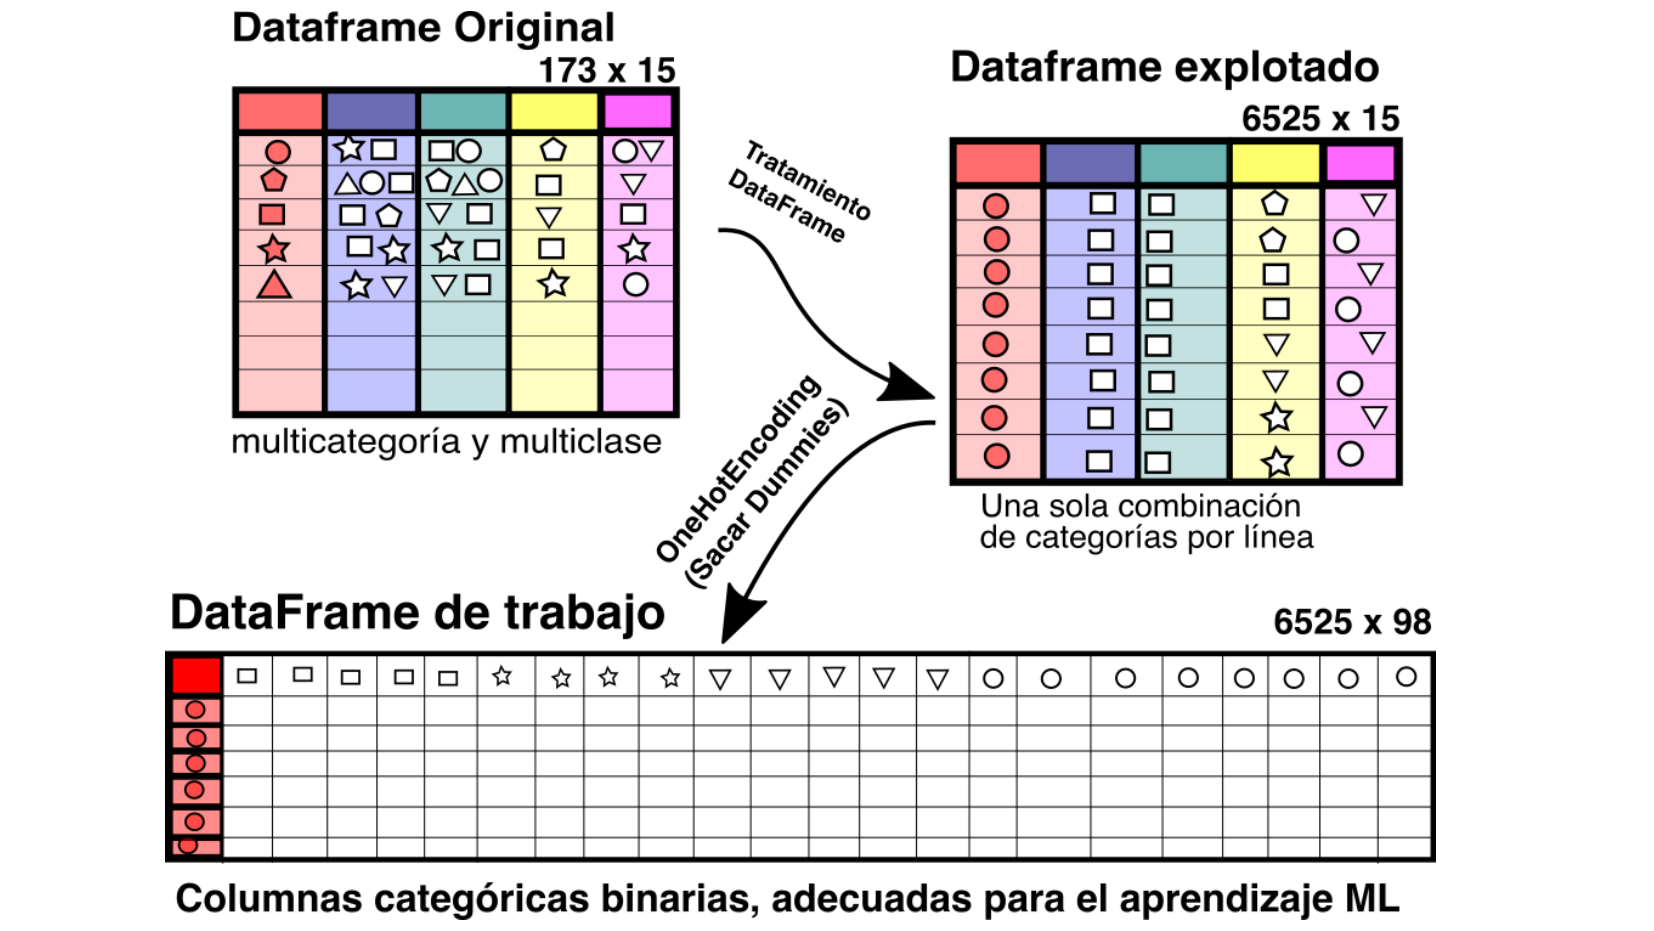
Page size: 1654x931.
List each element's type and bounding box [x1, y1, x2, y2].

picture [165, 11, 1436, 920]
